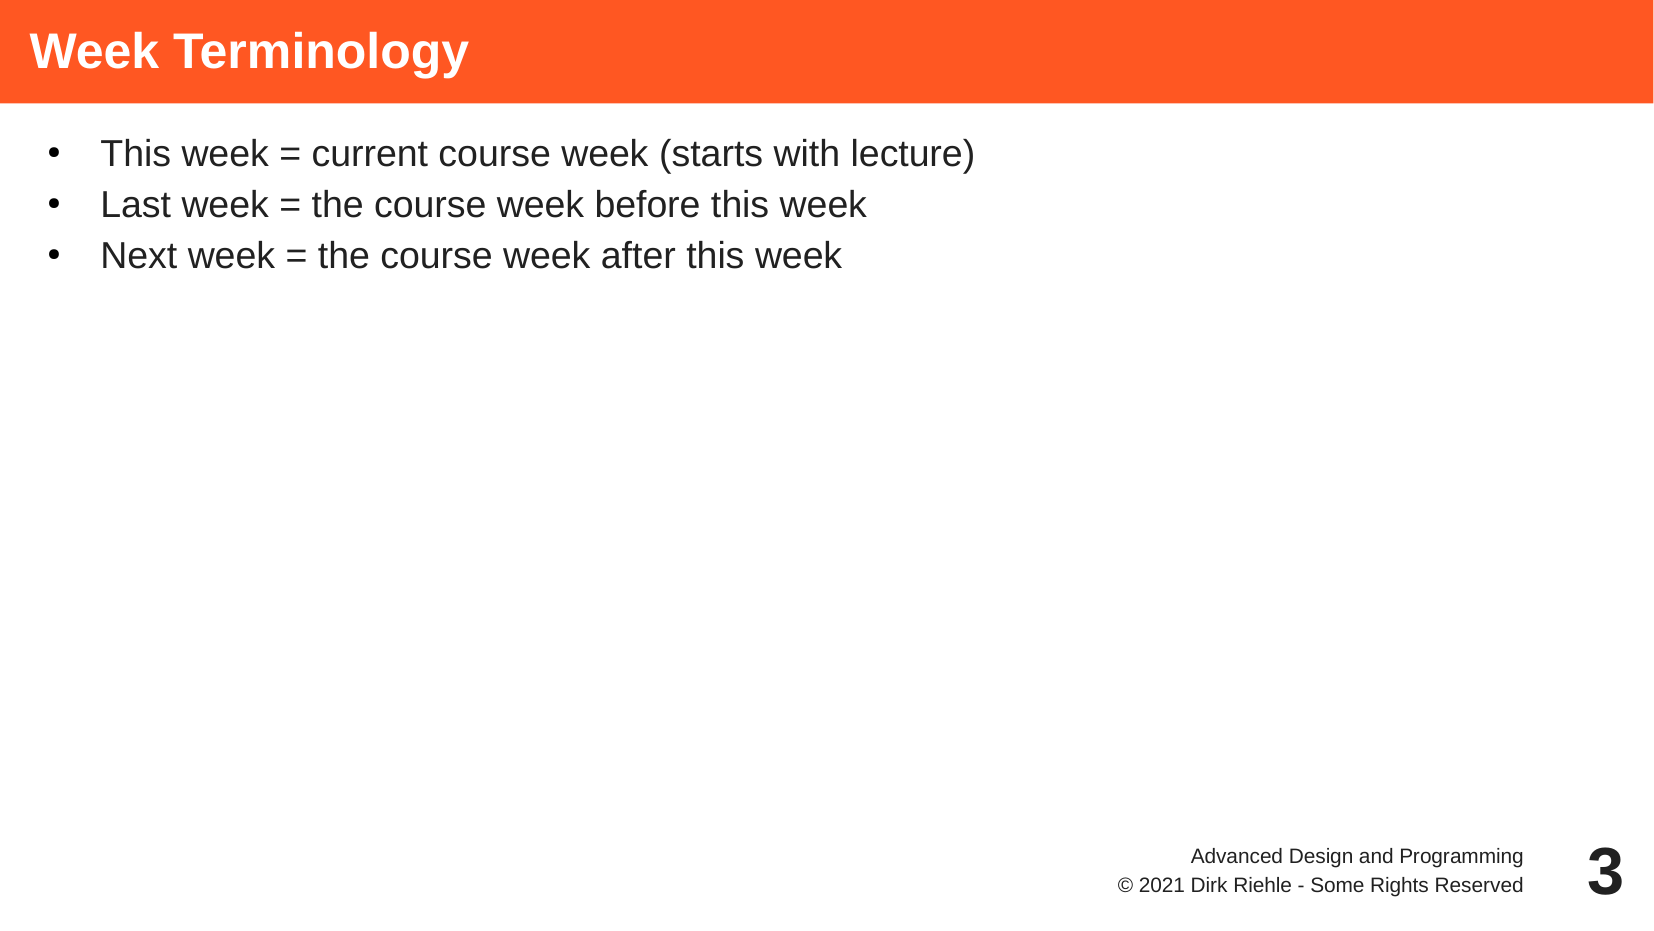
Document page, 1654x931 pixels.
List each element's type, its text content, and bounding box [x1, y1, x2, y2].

list This week = current course week (starts with lecture) Last week = the course week before this week Next week = the course week after this week [29, 132, 1625, 813]
title Week Terminology [0, 0, 1654, 104]
